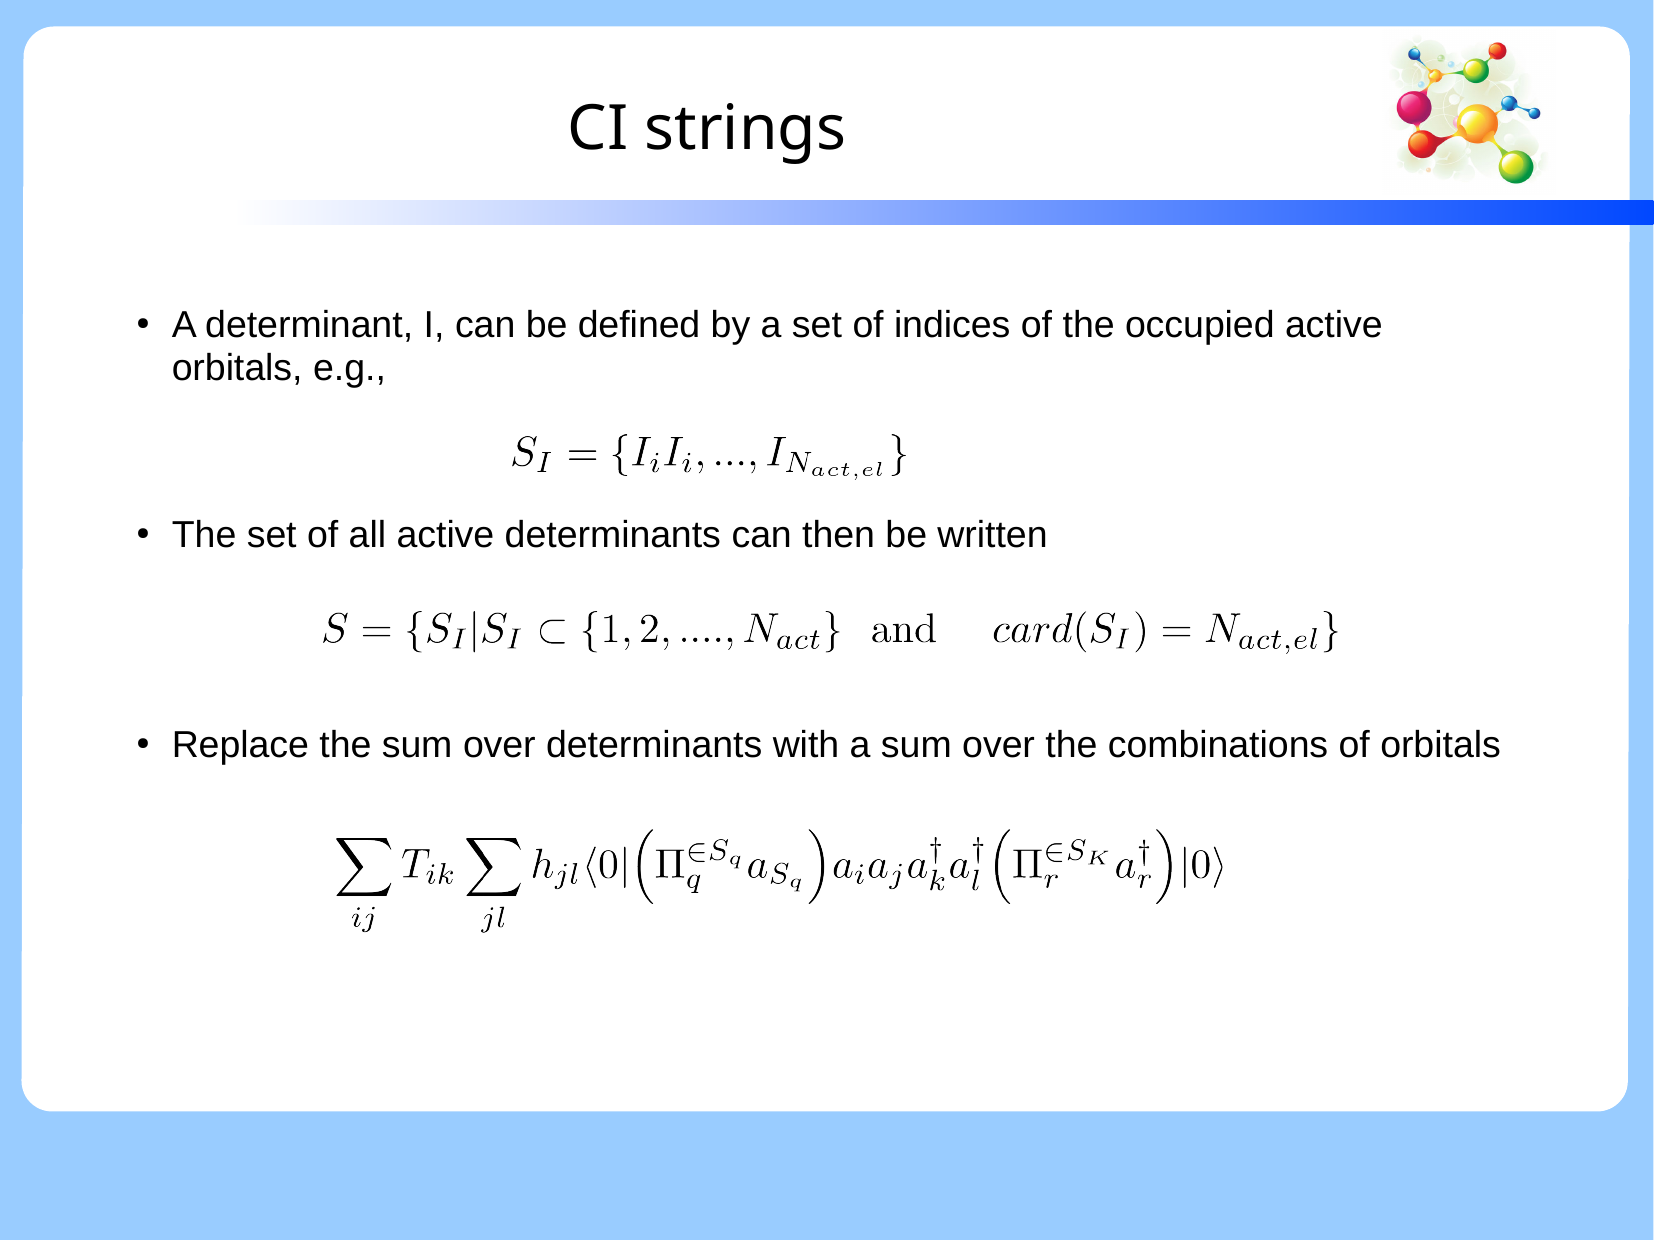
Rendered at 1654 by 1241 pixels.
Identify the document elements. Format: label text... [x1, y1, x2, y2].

table_cell [956, 201, 961, 224]
picture [512, 434, 906, 480]
picture [323, 611, 1338, 654]
picture [336, 829, 1223, 933]
title CI strings [82, 49, 1332, 201]
text_box A determinant, I, can be defined by a set of indices of the occupied active orbitals, e.g., The set of all active determinants can then be written Replace the sum over determinants with a sum over the combinations of orbitals [121, 254, 1523, 1241]
table_cell [873, 201, 877, 224]
picture [1382, 29, 1556, 195]
